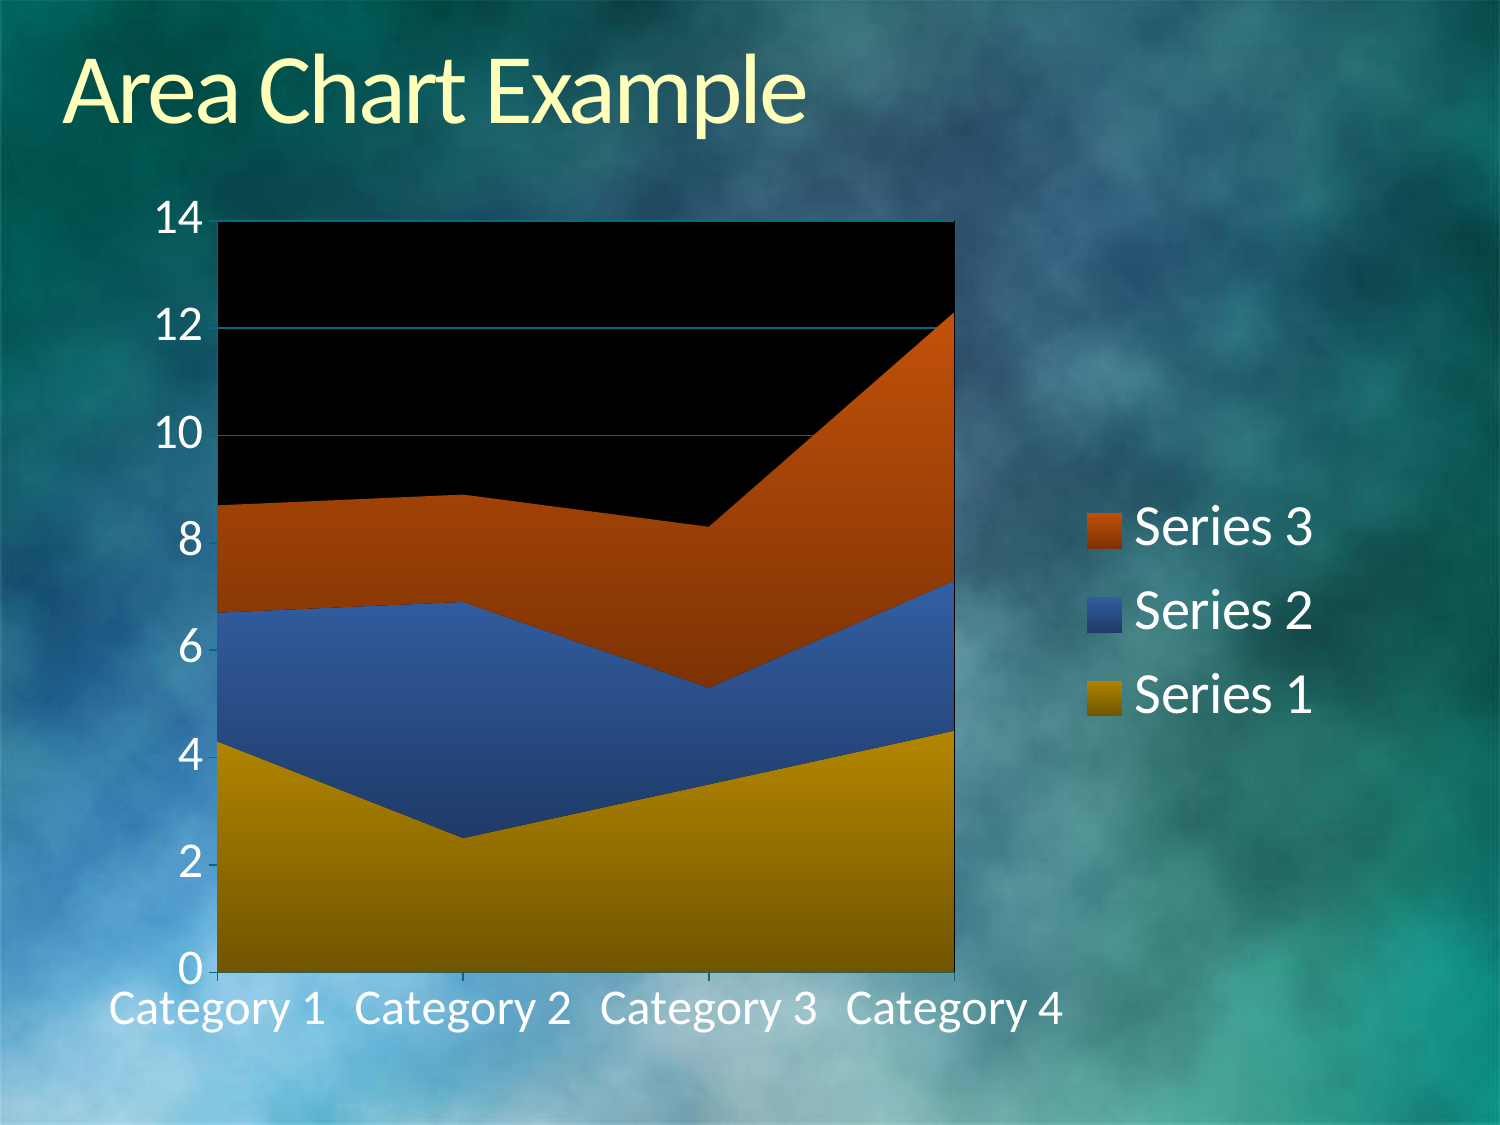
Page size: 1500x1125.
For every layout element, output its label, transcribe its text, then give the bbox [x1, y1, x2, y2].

title Area Chart Example [62, 37, 1438, 147]
picture [0, 0, 1500, 1125]
chart [83, 178, 1368, 1055]
